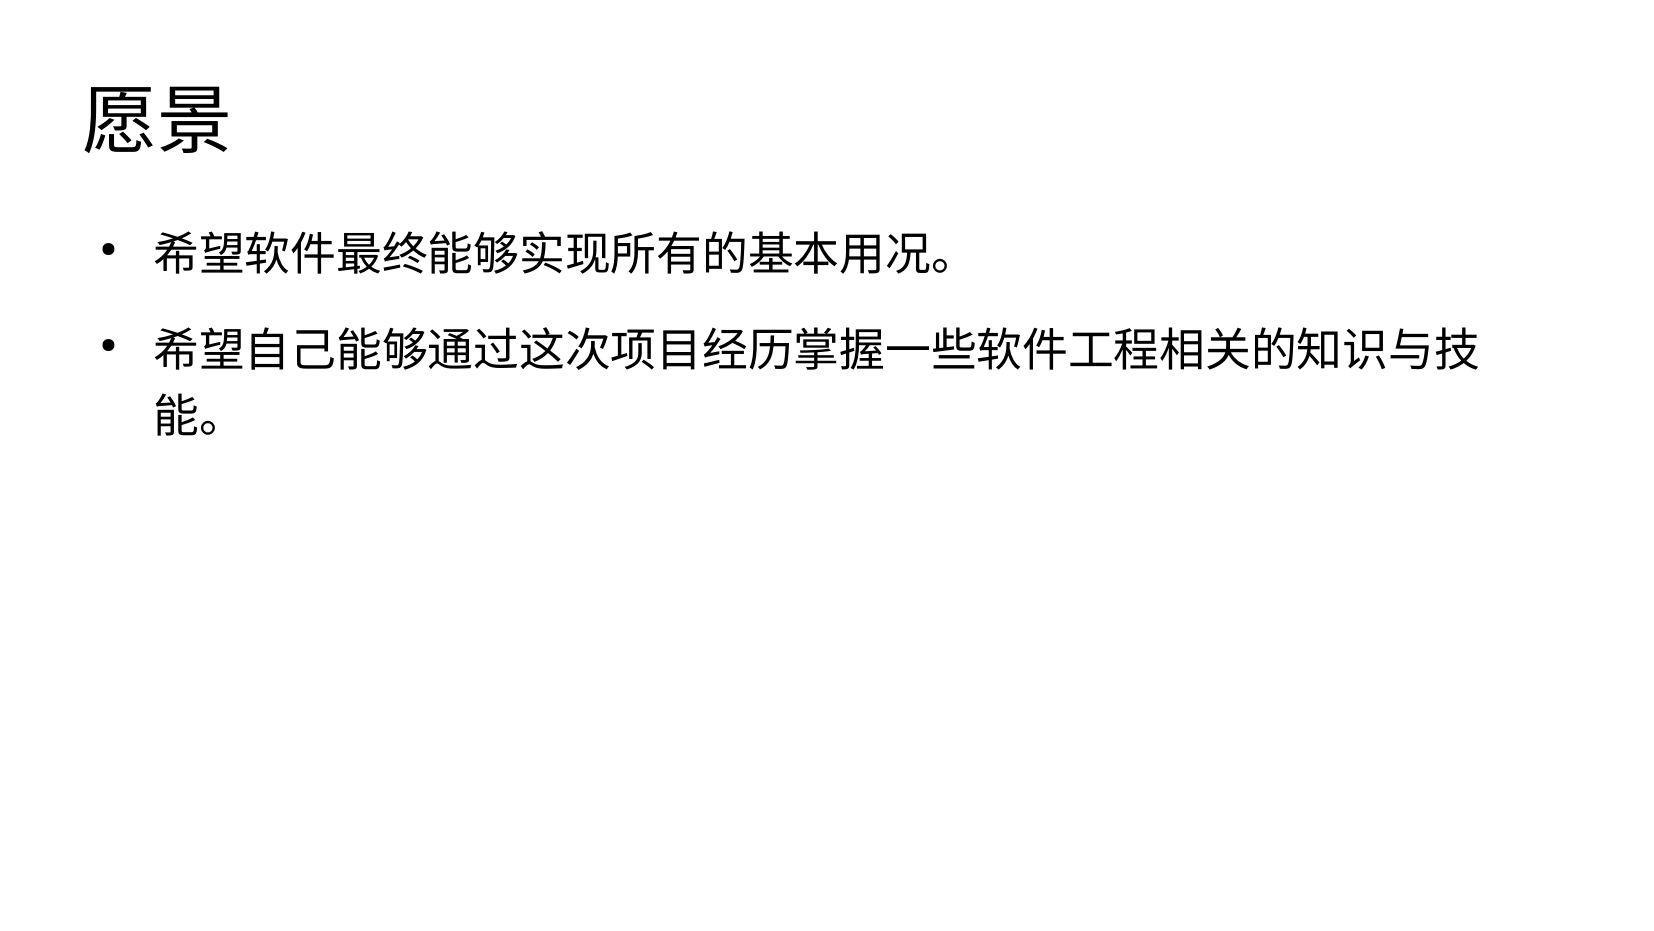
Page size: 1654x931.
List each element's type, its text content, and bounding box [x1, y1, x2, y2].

title 愿景 [82, 37, 1571, 193]
list 希望软件最终能够实现所有的基本用况。 希望自己能够通过这次项目经历掌握一些软件工程相关的知识与技能。 [82, 217, 1571, 758]
